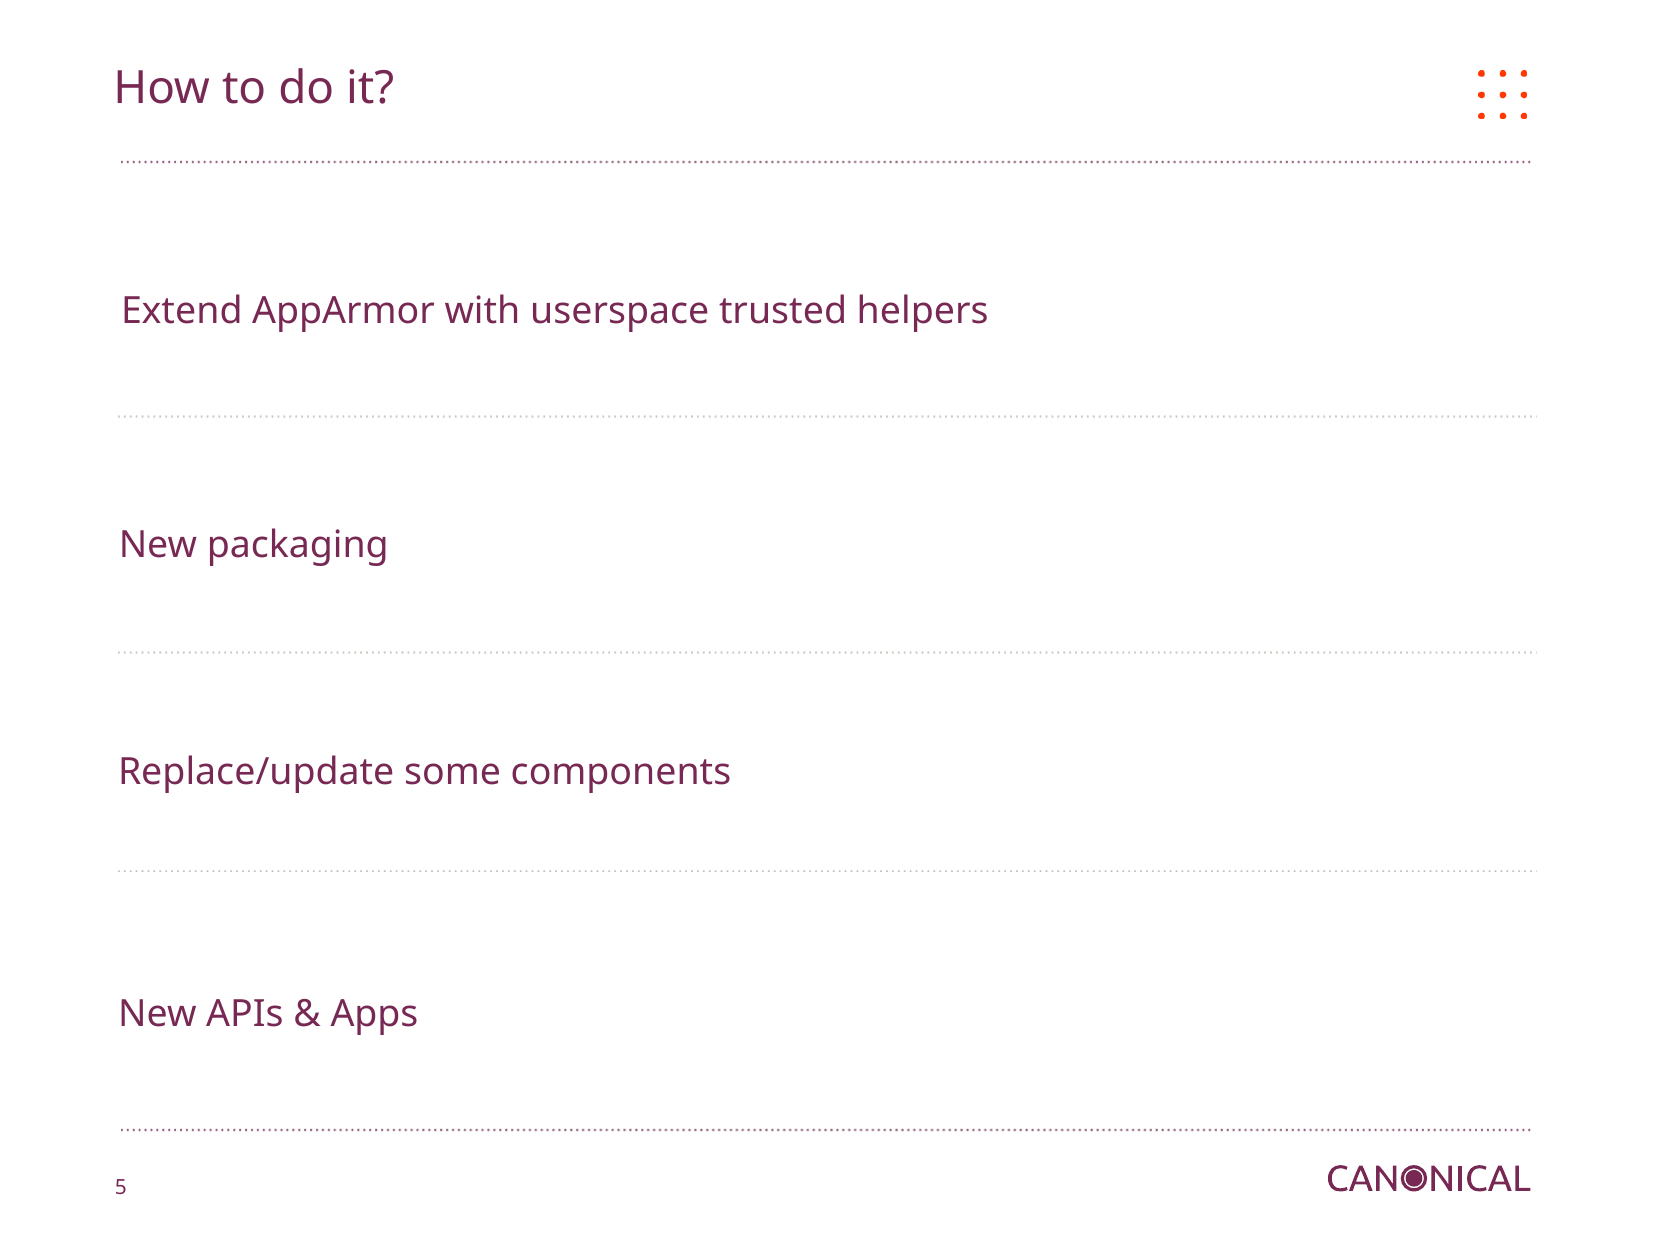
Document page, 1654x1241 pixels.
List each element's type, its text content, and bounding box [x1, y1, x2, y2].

text_box Replace/update some components [118, 736, 1011, 794]
title How to do it? [113, 60, 1382, 112]
text_box Extend AppArmor with userspace trusted helpers [106, 265, 1004, 323]
picture [111, 159, 1533, 166]
picture [111, 1127, 1533, 1134]
text_box New APIs & Apps [118, 978, 1046, 1036]
picture [118, 413, 1537, 420]
picture [118, 868, 1537, 875]
picture [118, 649, 1537, 656]
text_box New packaging [118, 510, 953, 577]
picture [1478, 70, 1527, 119]
